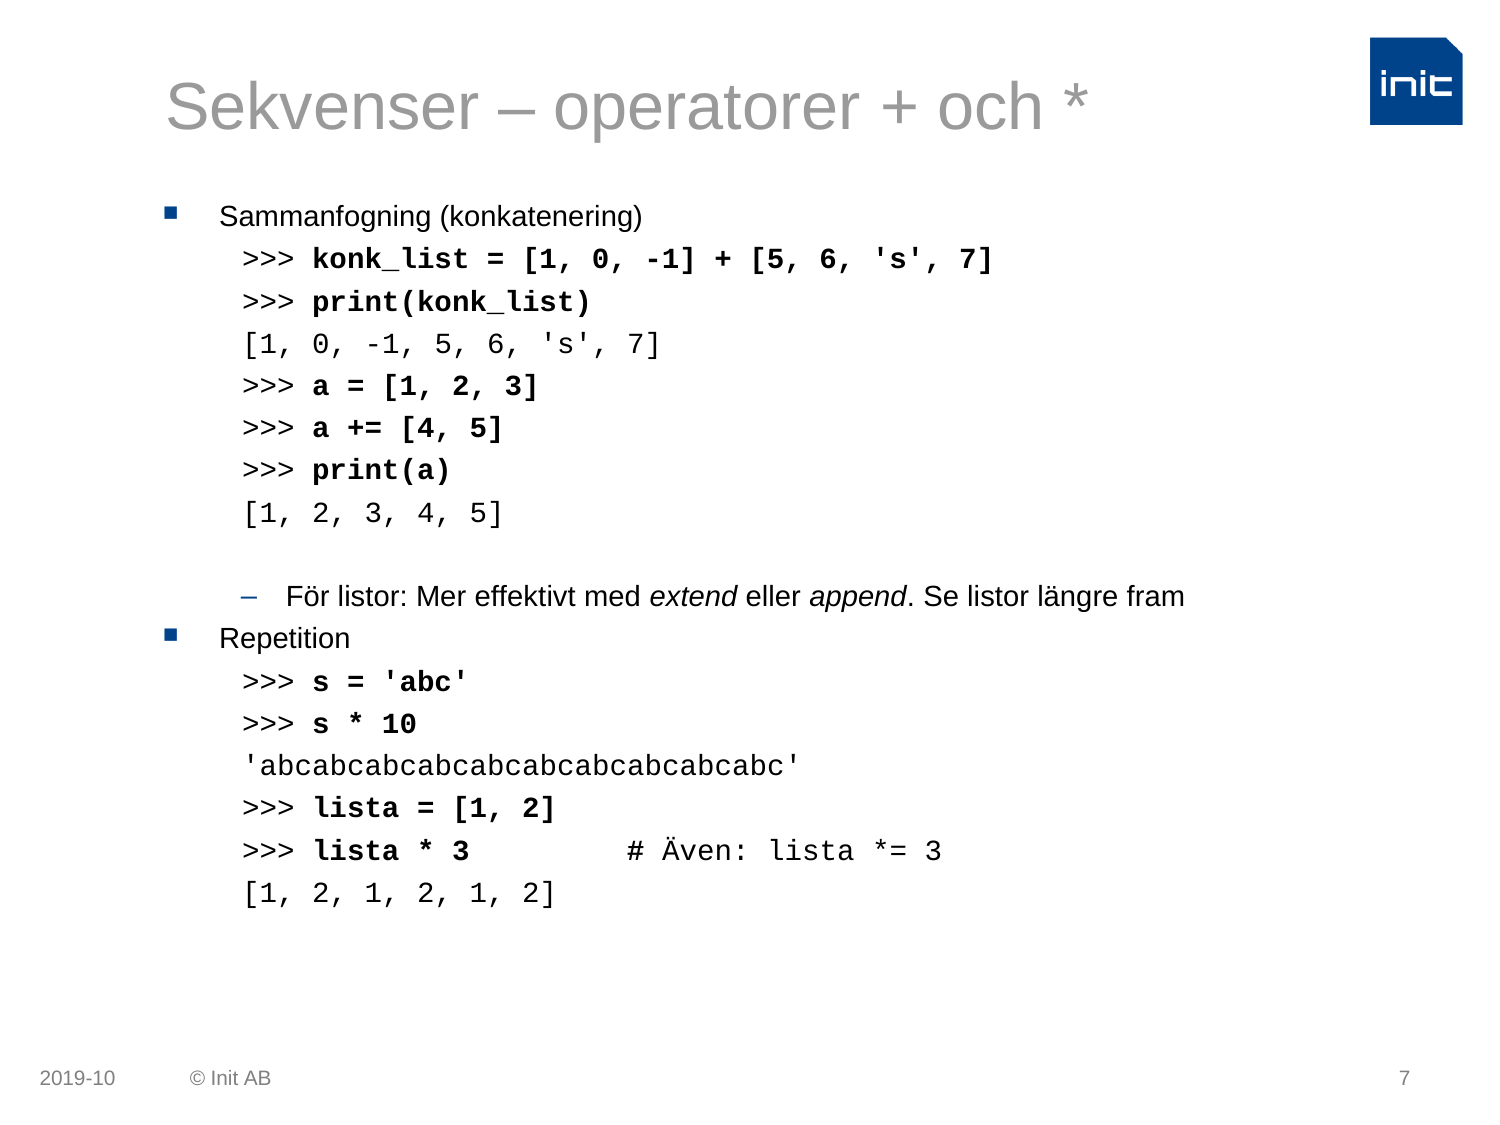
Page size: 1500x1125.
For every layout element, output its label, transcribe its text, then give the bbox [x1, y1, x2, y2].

text_box <nummer> [1350, 1037, 1426, 1098]
text_box Sekvenser – operatorer + och * [150, 0, 1351, 151]
text_box © Init AB [174, 1037, 1326, 1098]
text_box 2019-10 [24, 1037, 151, 1098]
picture [1370, 37, 1463, 125]
text_box Sammanfogning (konkatenering) >>> konk_list = [1, 0, -1] + [5, 6, 's', 7] >>> print(konk_list) [1, 0, -1, 5, 6, 's', 7] >>> a = [1, 2, 3] >>> a += [4, 5] >>> print(a) [1, 2, 3, 4, 5] För listor: Mer effektivt med extend eller append. Se listor längre fram Repetition >>> s = 'abc' >>> s * 10 'abcabcabcabcabcabcabcabcabcabc' >>> lista = [1, 2] >>> lista * 3 # Även: lista *= 3 [1, 2, 1, 2, 1, 2] [150, 189, 1351, 1001]
